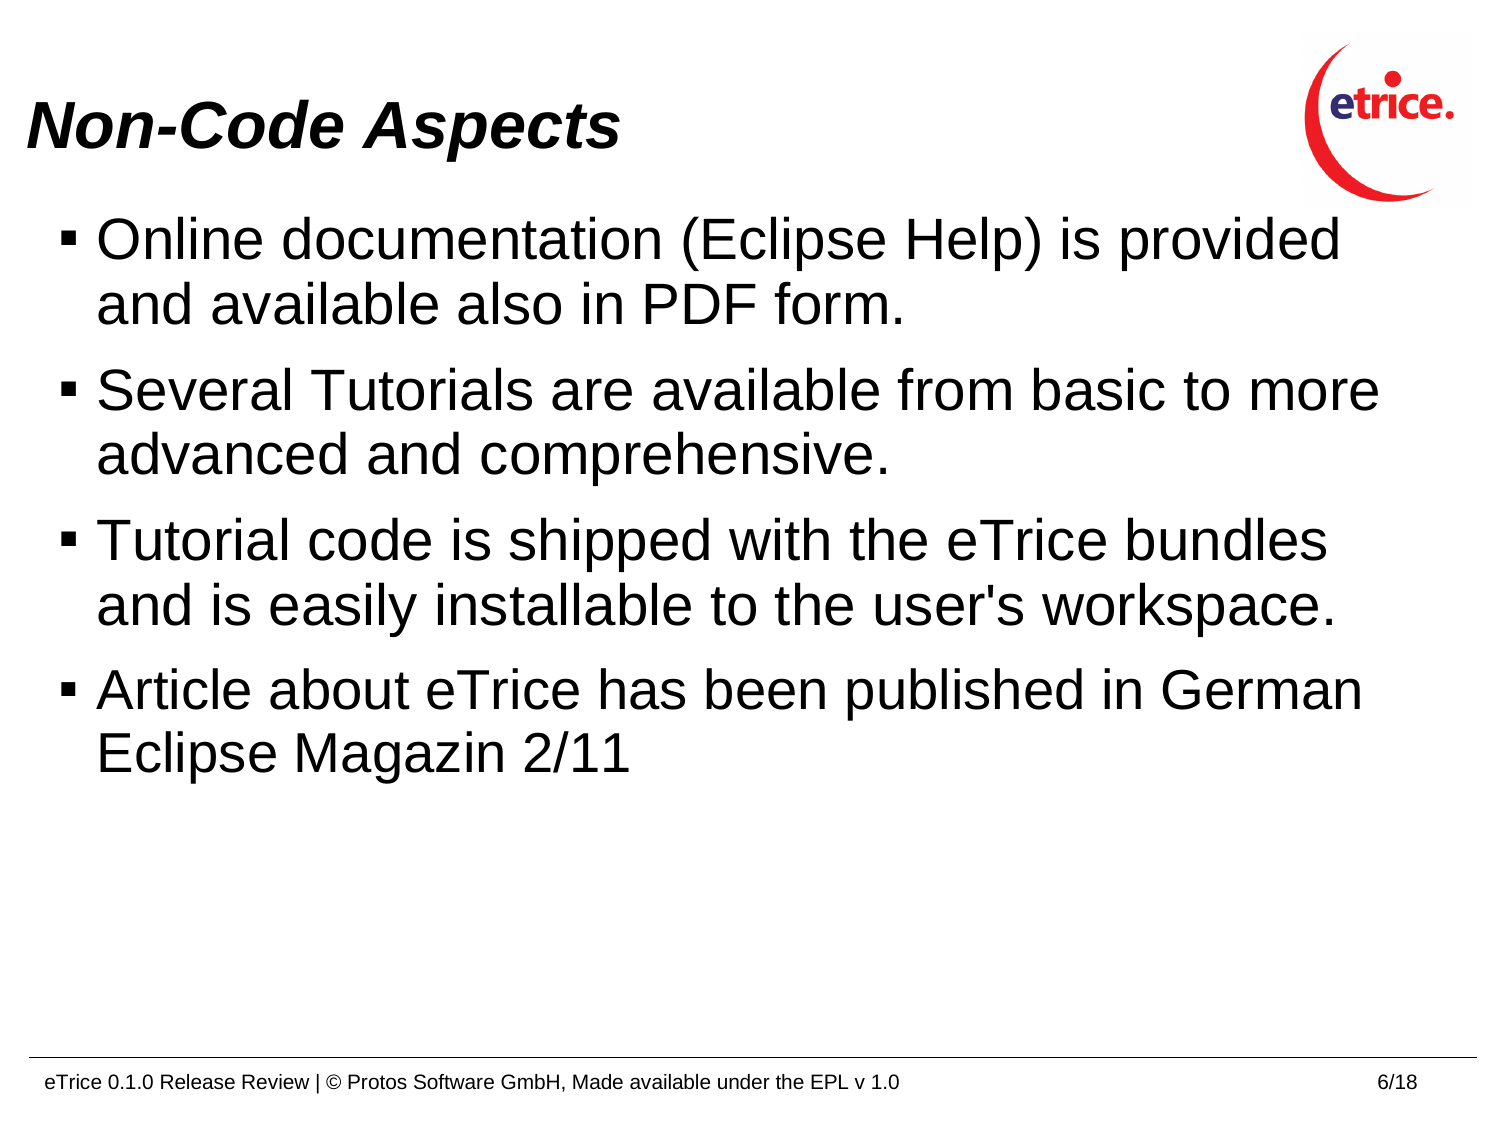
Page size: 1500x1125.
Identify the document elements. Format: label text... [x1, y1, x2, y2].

list Online documentation (Eclipse Help) is provided and available also in PDF form. Several Tutorials are available from basic to more advanced and comprehensive. Tutorial code is shipped with the eTrice bundles and is easily installable to the user's workspace. Article about eTrice has been published in German Eclipse Magazin 2/11 [59, 206, 1418, 1040]
picture [1299, 29, 1477, 207]
title Non-Code Aspects [26, 84, 1474, 172]
